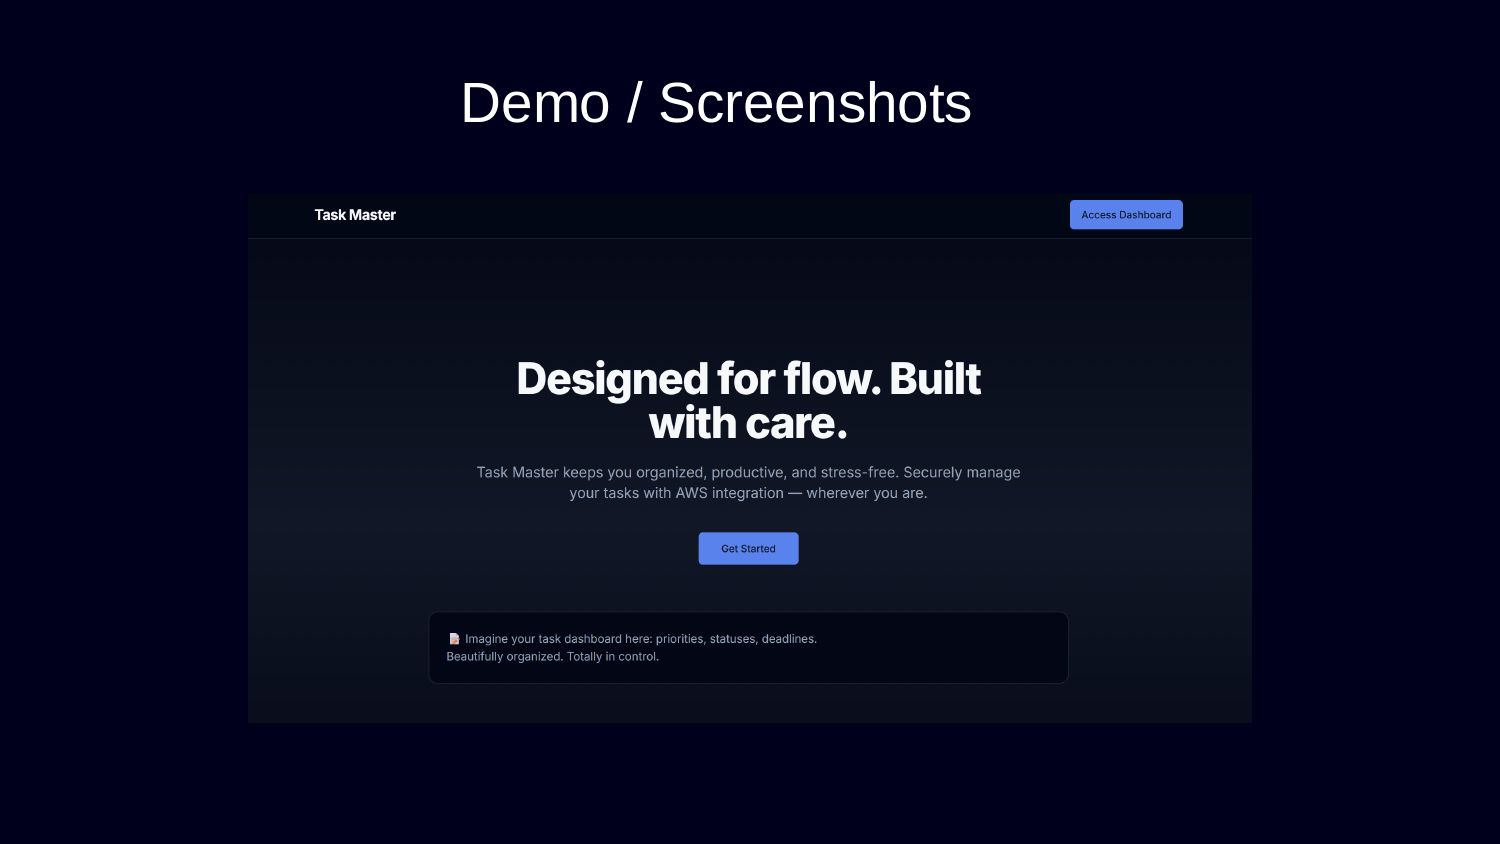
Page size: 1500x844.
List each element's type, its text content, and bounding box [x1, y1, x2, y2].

picture [248, 194, 1252, 723]
title Demo / Screenshots [327, 55, 1107, 149]
